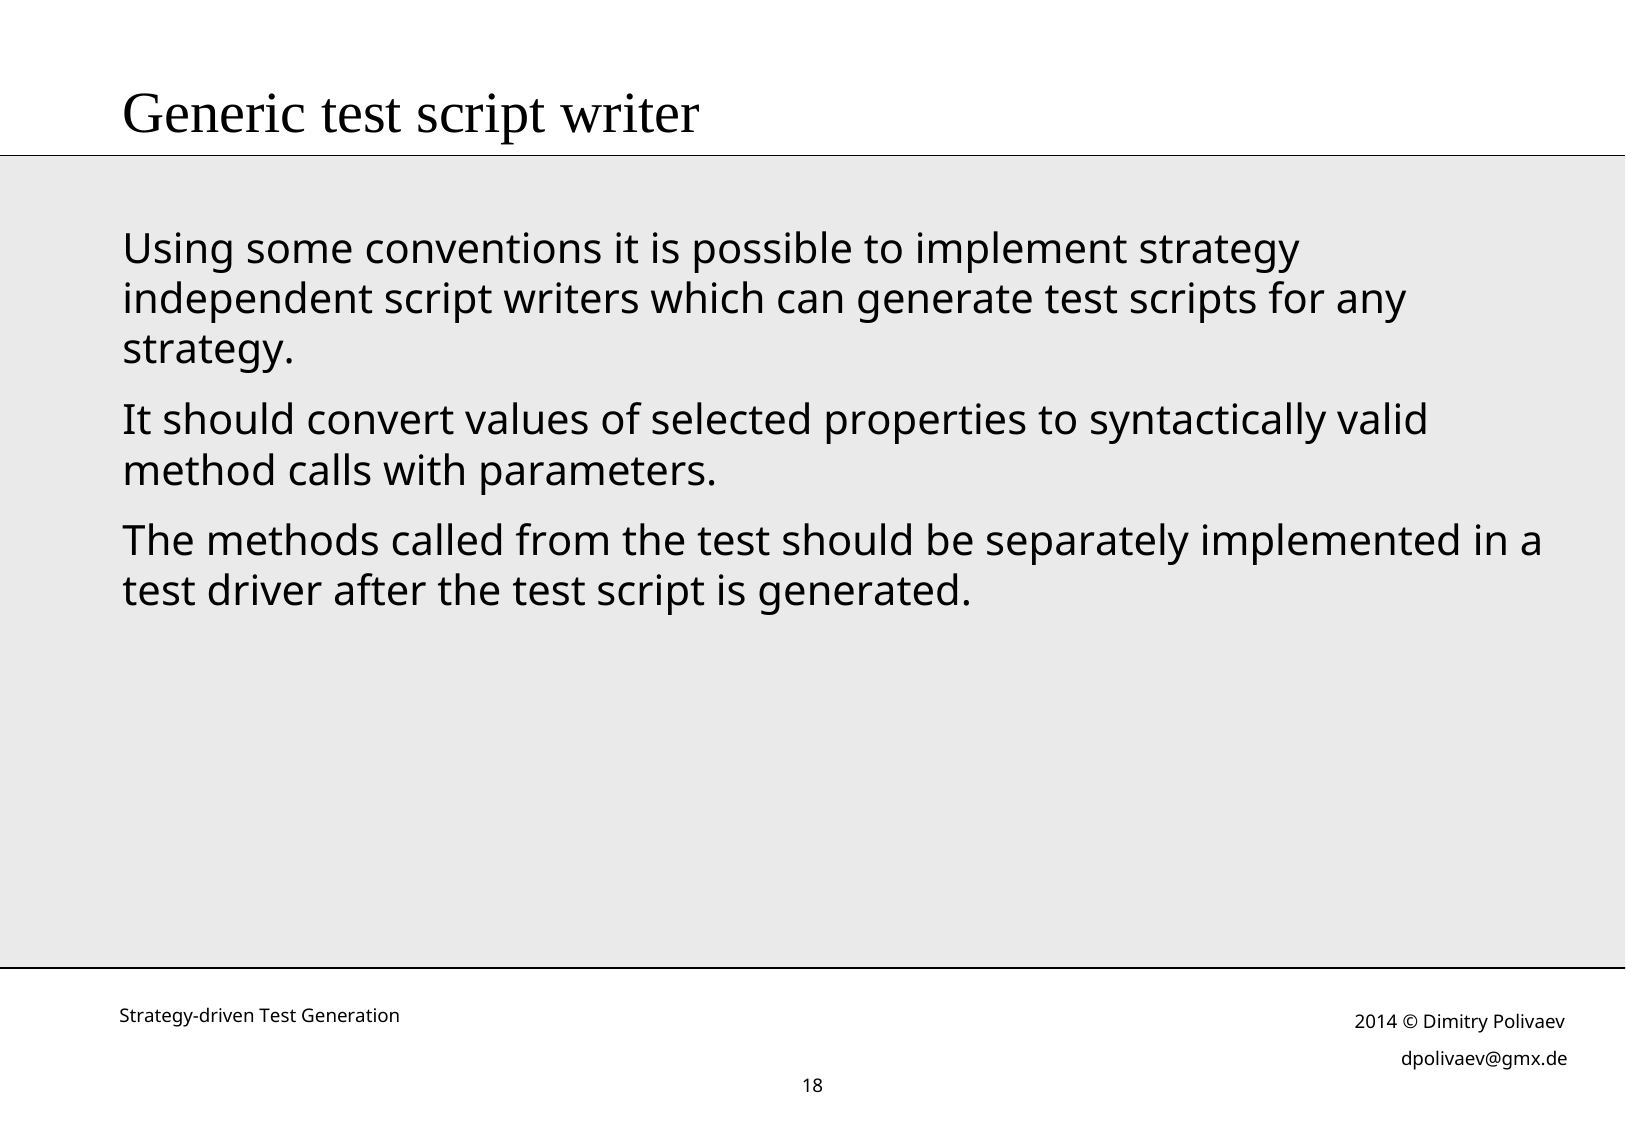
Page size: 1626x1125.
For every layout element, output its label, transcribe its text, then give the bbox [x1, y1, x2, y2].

list Using some conventions it is possible to implement strategy independent script writers which can generate test scripts for any strategy. It should convert values of selected properties to syntactically valid method calls with parameters. The methods called from the test should be separately implemented in a test driver after the test script is generated. [122, 222, 1555, 946]
title Generic test script writer [122, 70, 1501, 144]
